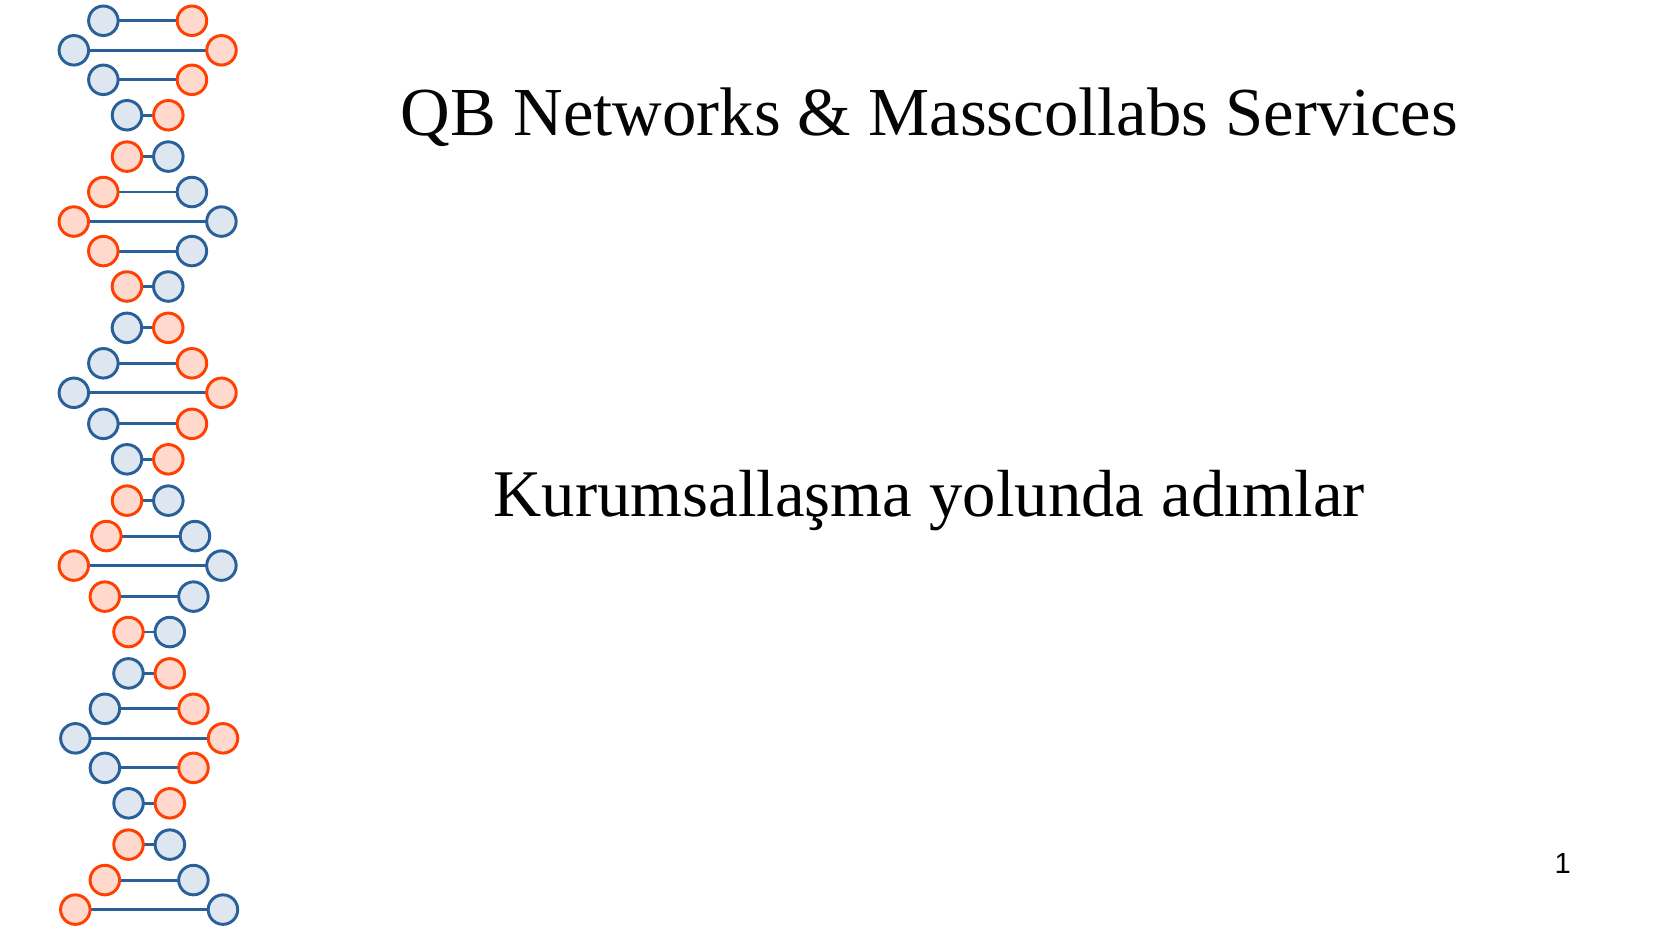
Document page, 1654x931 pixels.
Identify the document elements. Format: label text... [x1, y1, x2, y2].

subtitle Kurumsallaşma yolunda adımlar [265, 224, 1595, 764]
title QB Networks & Masscollabs Services [265, 35, 1595, 189]
